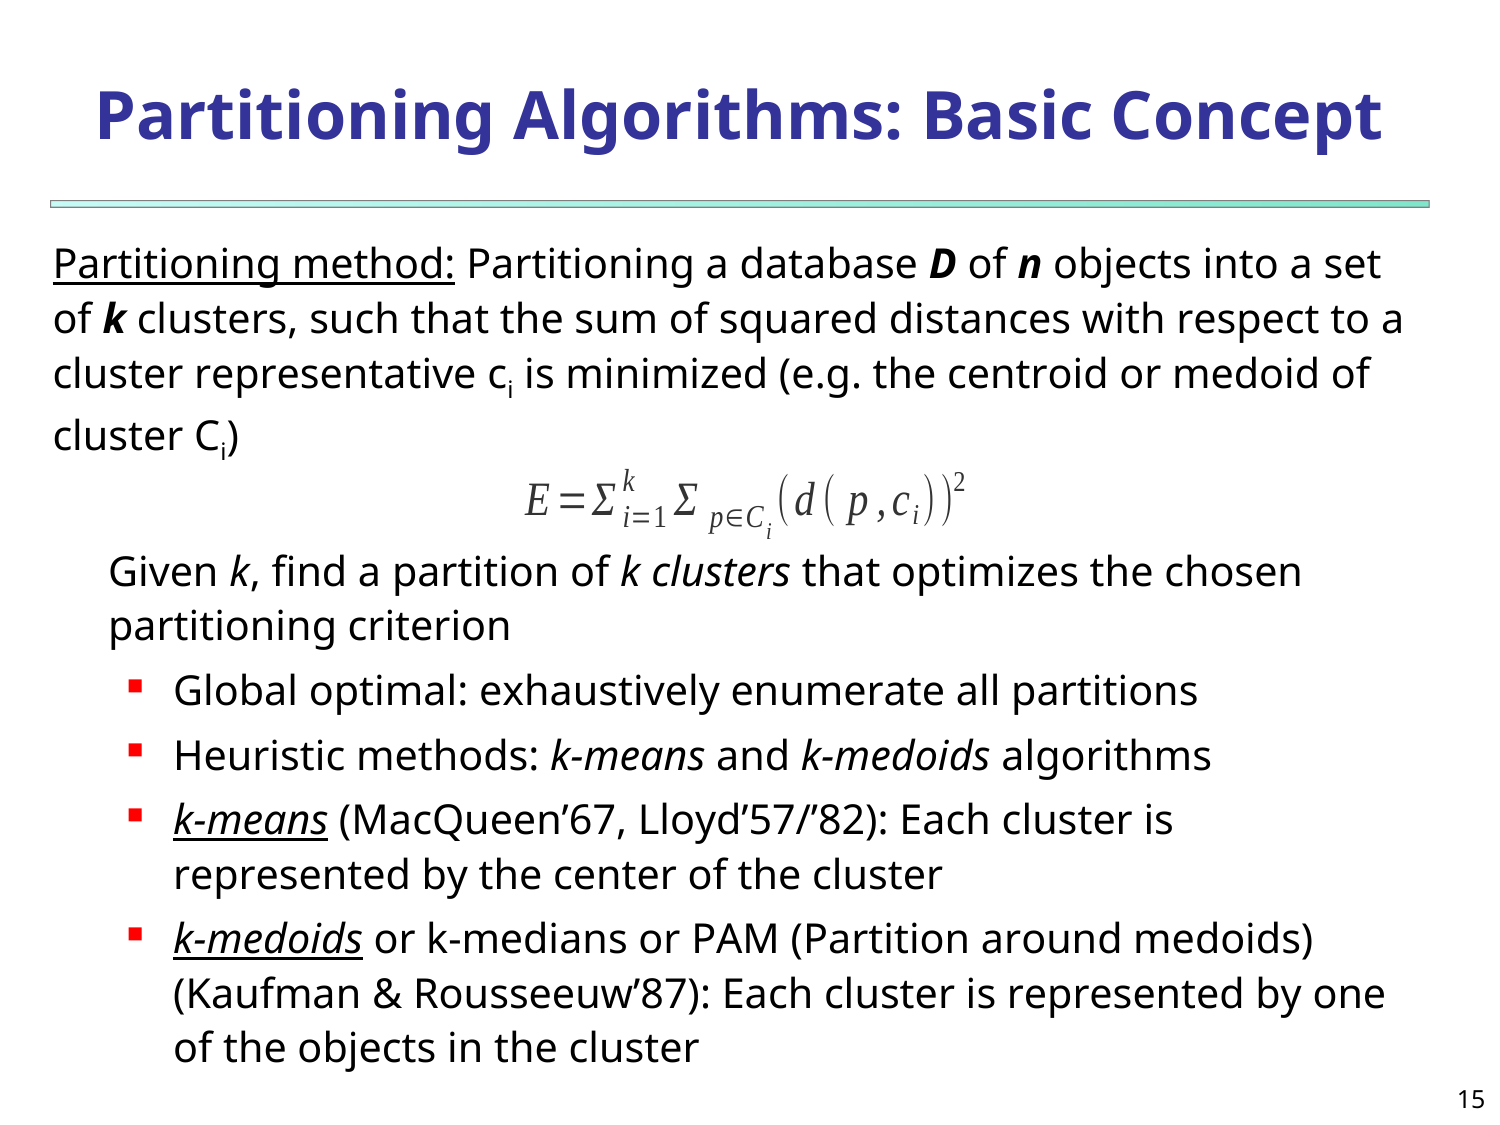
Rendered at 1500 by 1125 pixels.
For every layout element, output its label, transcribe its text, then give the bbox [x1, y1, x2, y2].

text_box 18 [1187, 1062, 1500, 1125]
list Partitioning method: Partitioning a database D of n objects into a set of k clusters, such that the sum of squared distances with respect to a cluster representative ci is minimized (e.g. the centroid or medoid of cluster Ci) Given k, find a partition of k clusters that optimizes the chosen partitioning criterion Global optimal: exhaustively enumerate all partitions Heuristic methods: k-means and k-medoids algorithms k-means (MacQueen’67, Lloyd’57/’82): Each cluster is represented by the center of the cluster k-medoids or k-medians or PAM (Partition around medoids) (Kaufman & Rousseeuw’87): Each cluster is represented by one of the objects in the cluster [37, 224, 1438, 1088]
text_box [512, 464, 981, 546]
title Partitioning Algorithms: Basic Concept [50, 24, 1429, 201]
